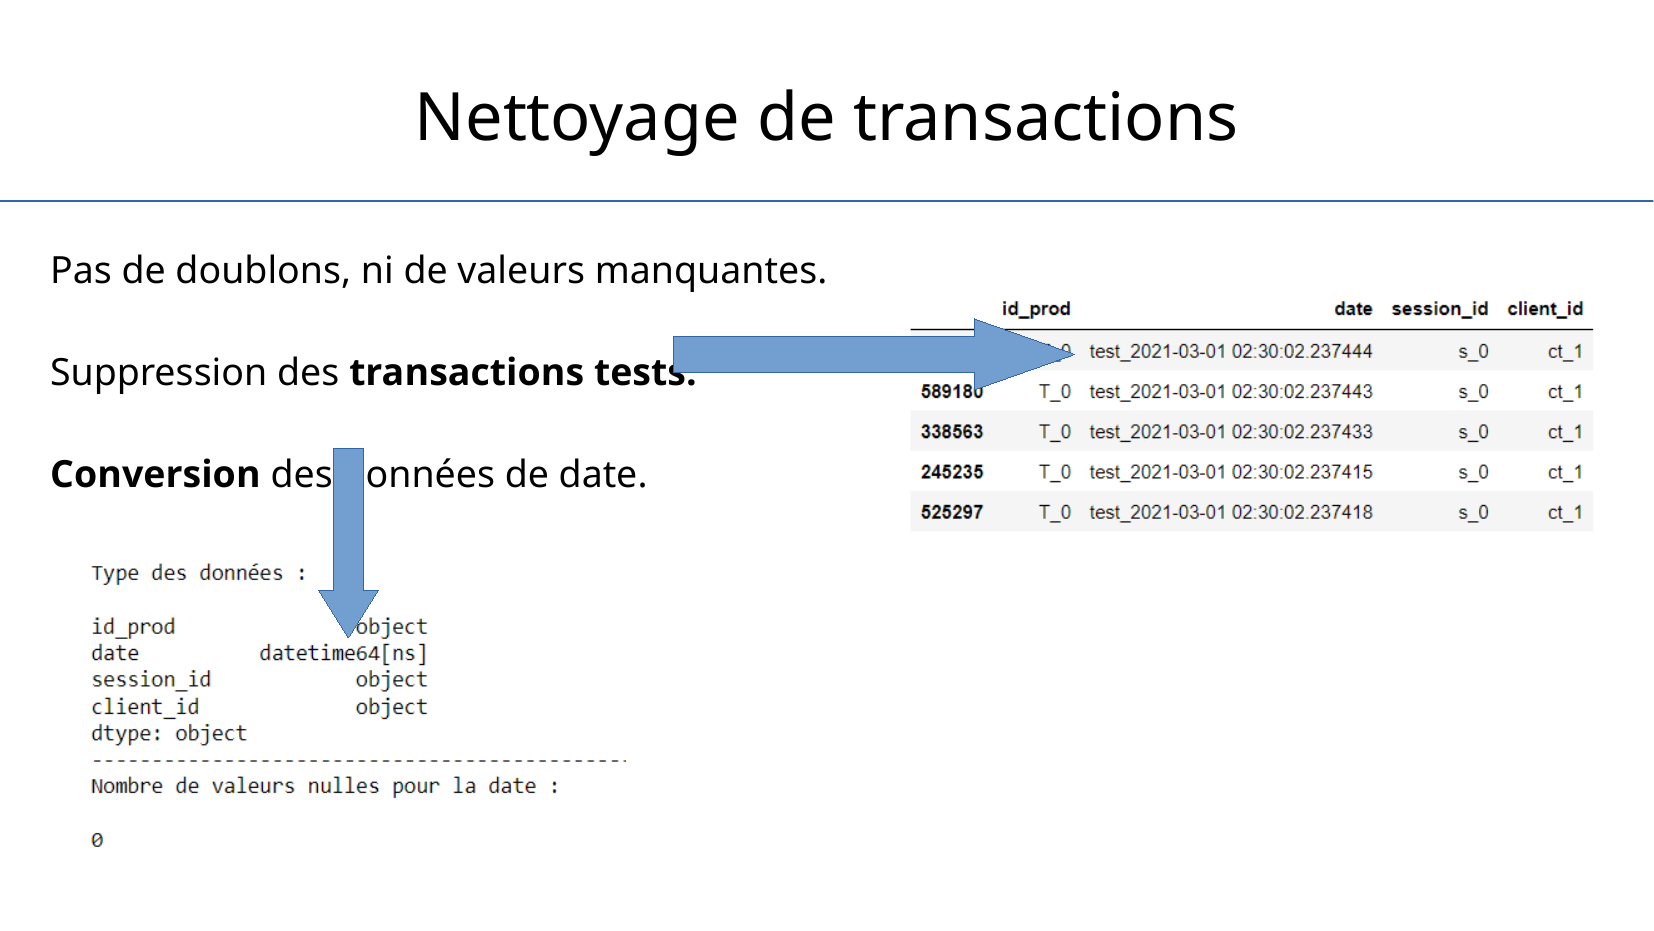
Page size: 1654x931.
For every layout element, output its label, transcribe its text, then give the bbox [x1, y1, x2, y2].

text_box [673, 318, 1075, 390]
text_box Pas de doublons, ni de valeurs manquantes. Suppression des transactions tests. Conversion des données de date. [35, 236, 1430, 607]
picture [78, 555, 626, 852]
title Nettoyage de transactions [82, 37, 1571, 193]
picture [897, 285, 1612, 544]
text_box [318, 448, 379, 638]
